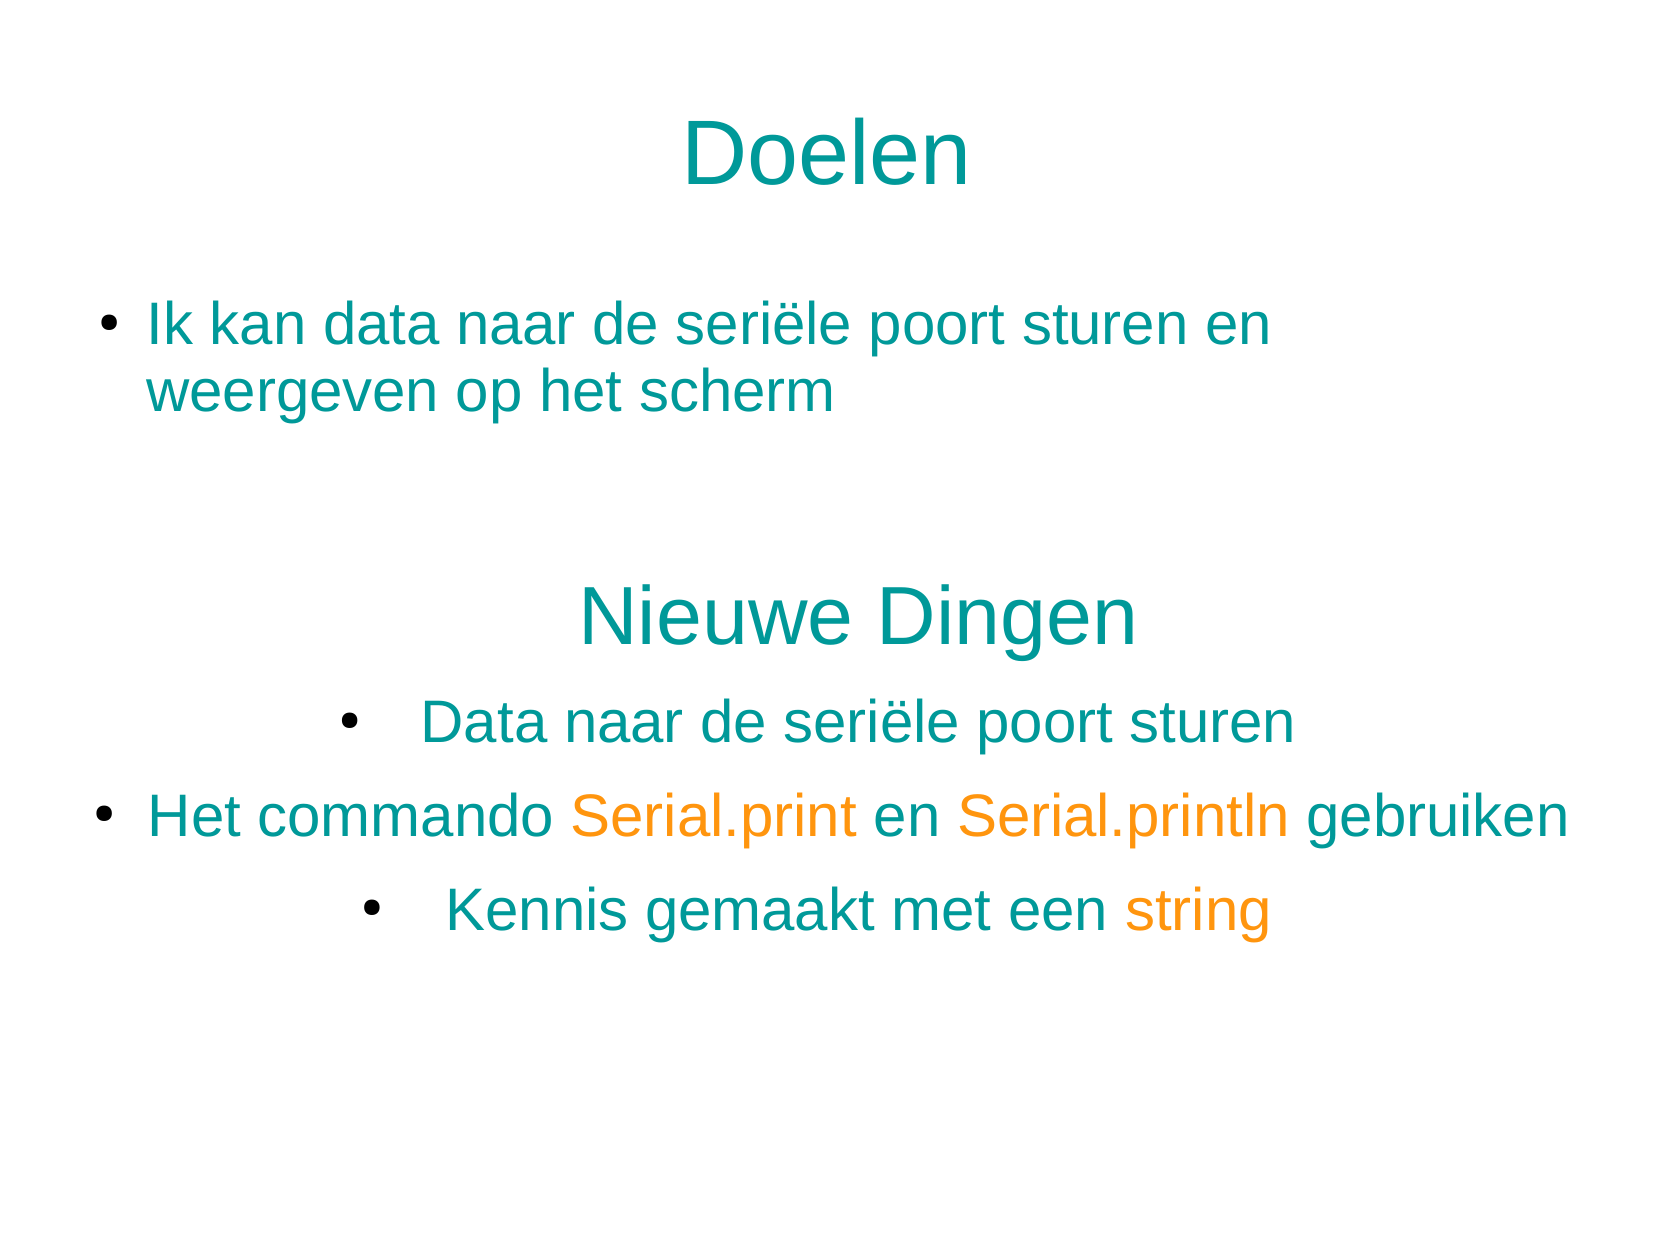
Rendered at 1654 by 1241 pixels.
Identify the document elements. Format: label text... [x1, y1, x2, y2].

list Ik kan data naar de seriële poort sturen en weergeven op het scherm Nieuwe Dingen Data naar de seriële poort sturen Het commando Serial.print en Serial.println gebruiken Kennis gemaakt met een string [82, 290, 1571, 1010]
title Doelen [82, 49, 1571, 257]
